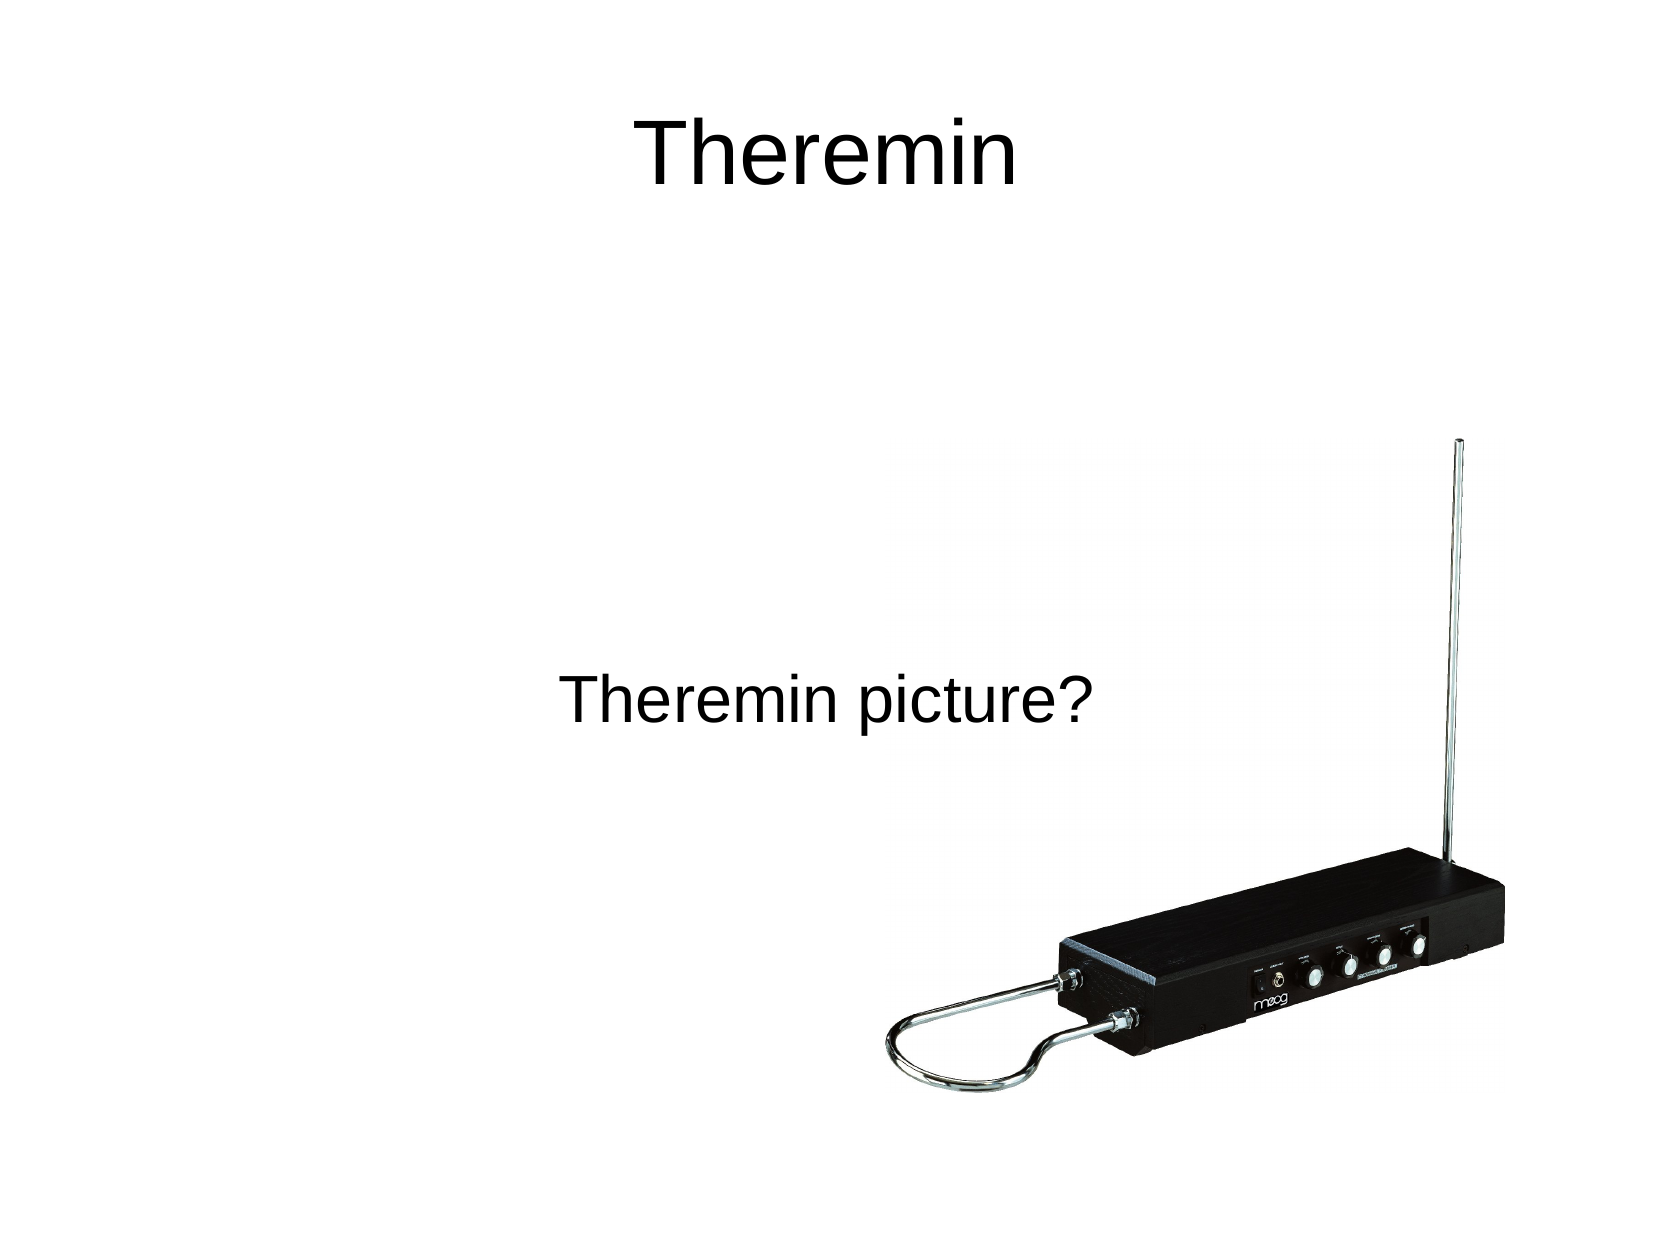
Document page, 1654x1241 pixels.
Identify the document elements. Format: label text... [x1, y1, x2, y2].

title Theremin [82, 49, 1571, 257]
subtitle Theremin picture? [82, 290, 1571, 1109]
